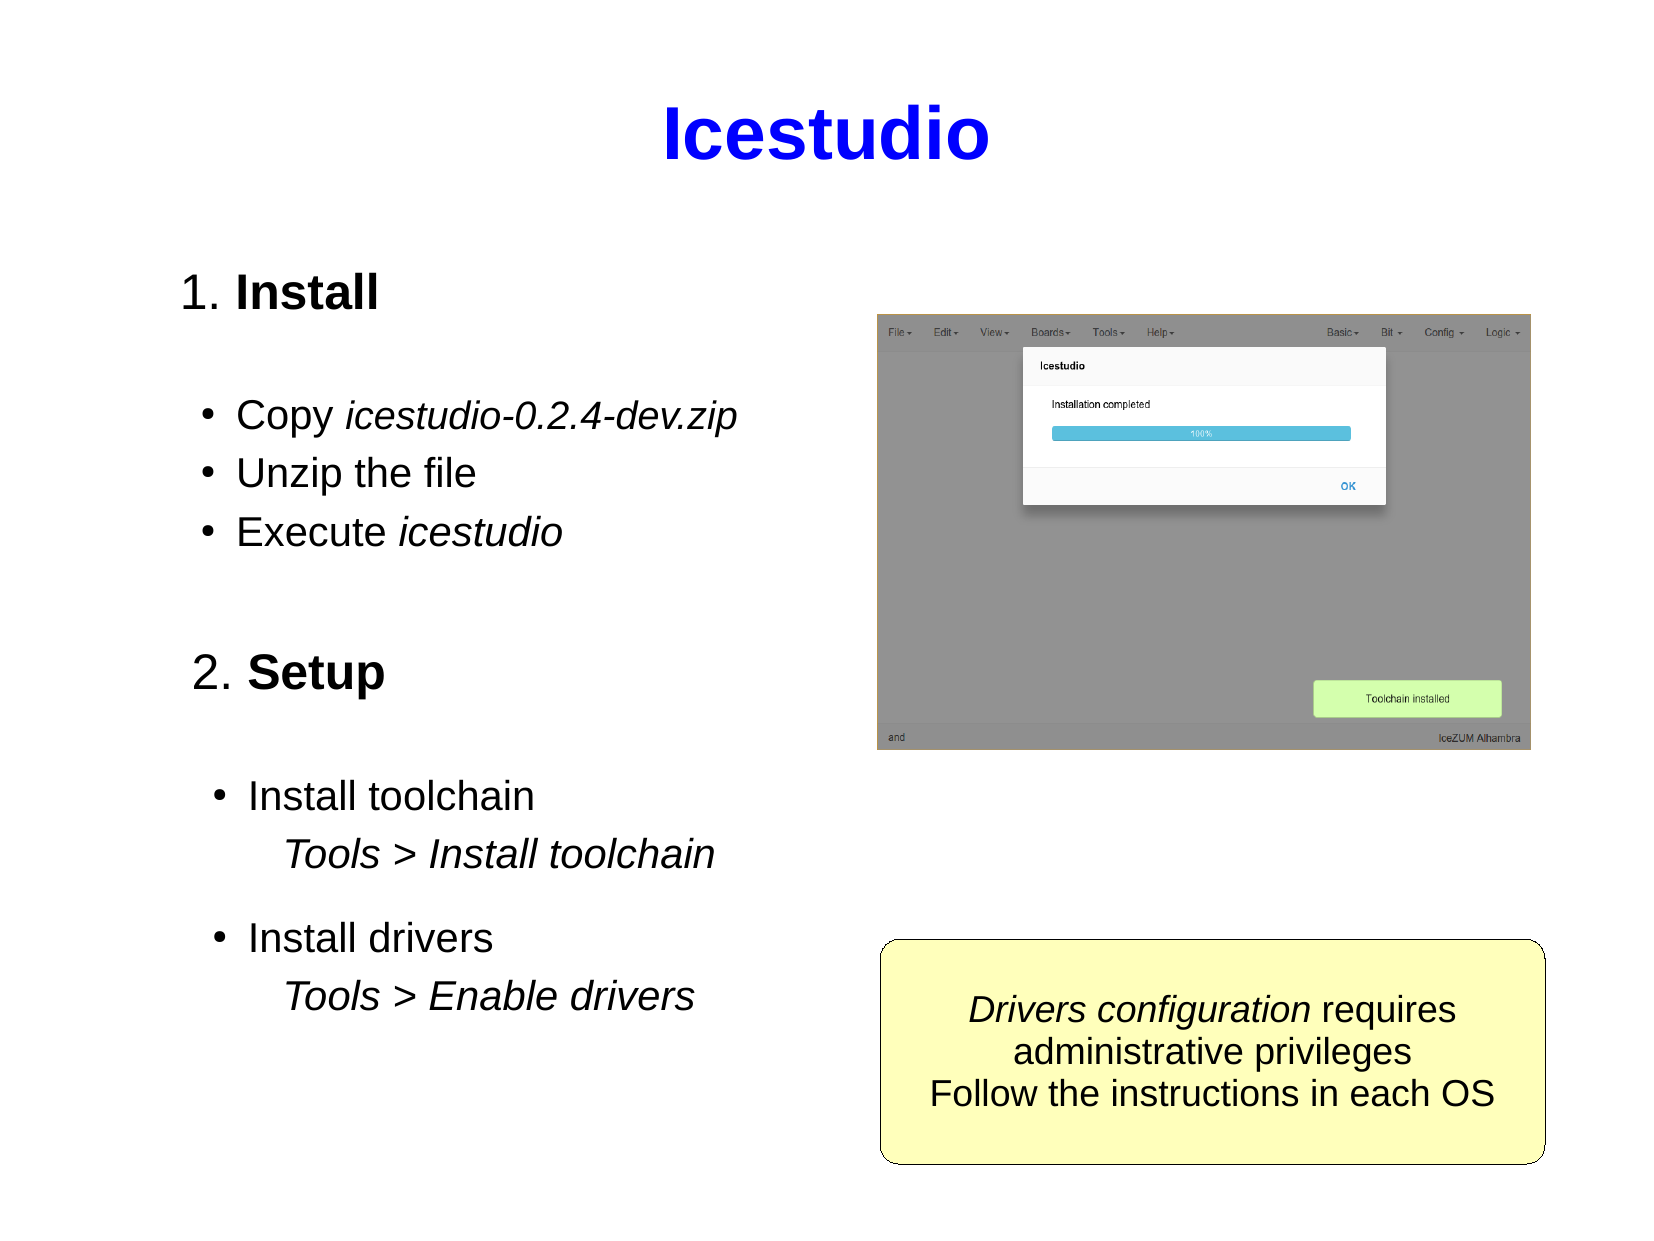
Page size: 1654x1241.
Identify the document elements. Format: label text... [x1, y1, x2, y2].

picture [877, 314, 1531, 751]
title Icestudio [82, 30, 1571, 238]
text_box Drivers configuration requires administrative privileges Follow the instructions in each OS [880, 939, 1546, 1165]
text_box Install toolchain Tools > Install toolchain Install drivers Tools > Enable drivers [197, 765, 1280, 1028]
text_box Copy icestudio-0.2.4-dev.zip Unzip the file Execute icestudio [185, 384, 771, 595]
text_box 2. Setup [176, 619, 522, 725]
text_box 1. Install [165, 239, 511, 345]
